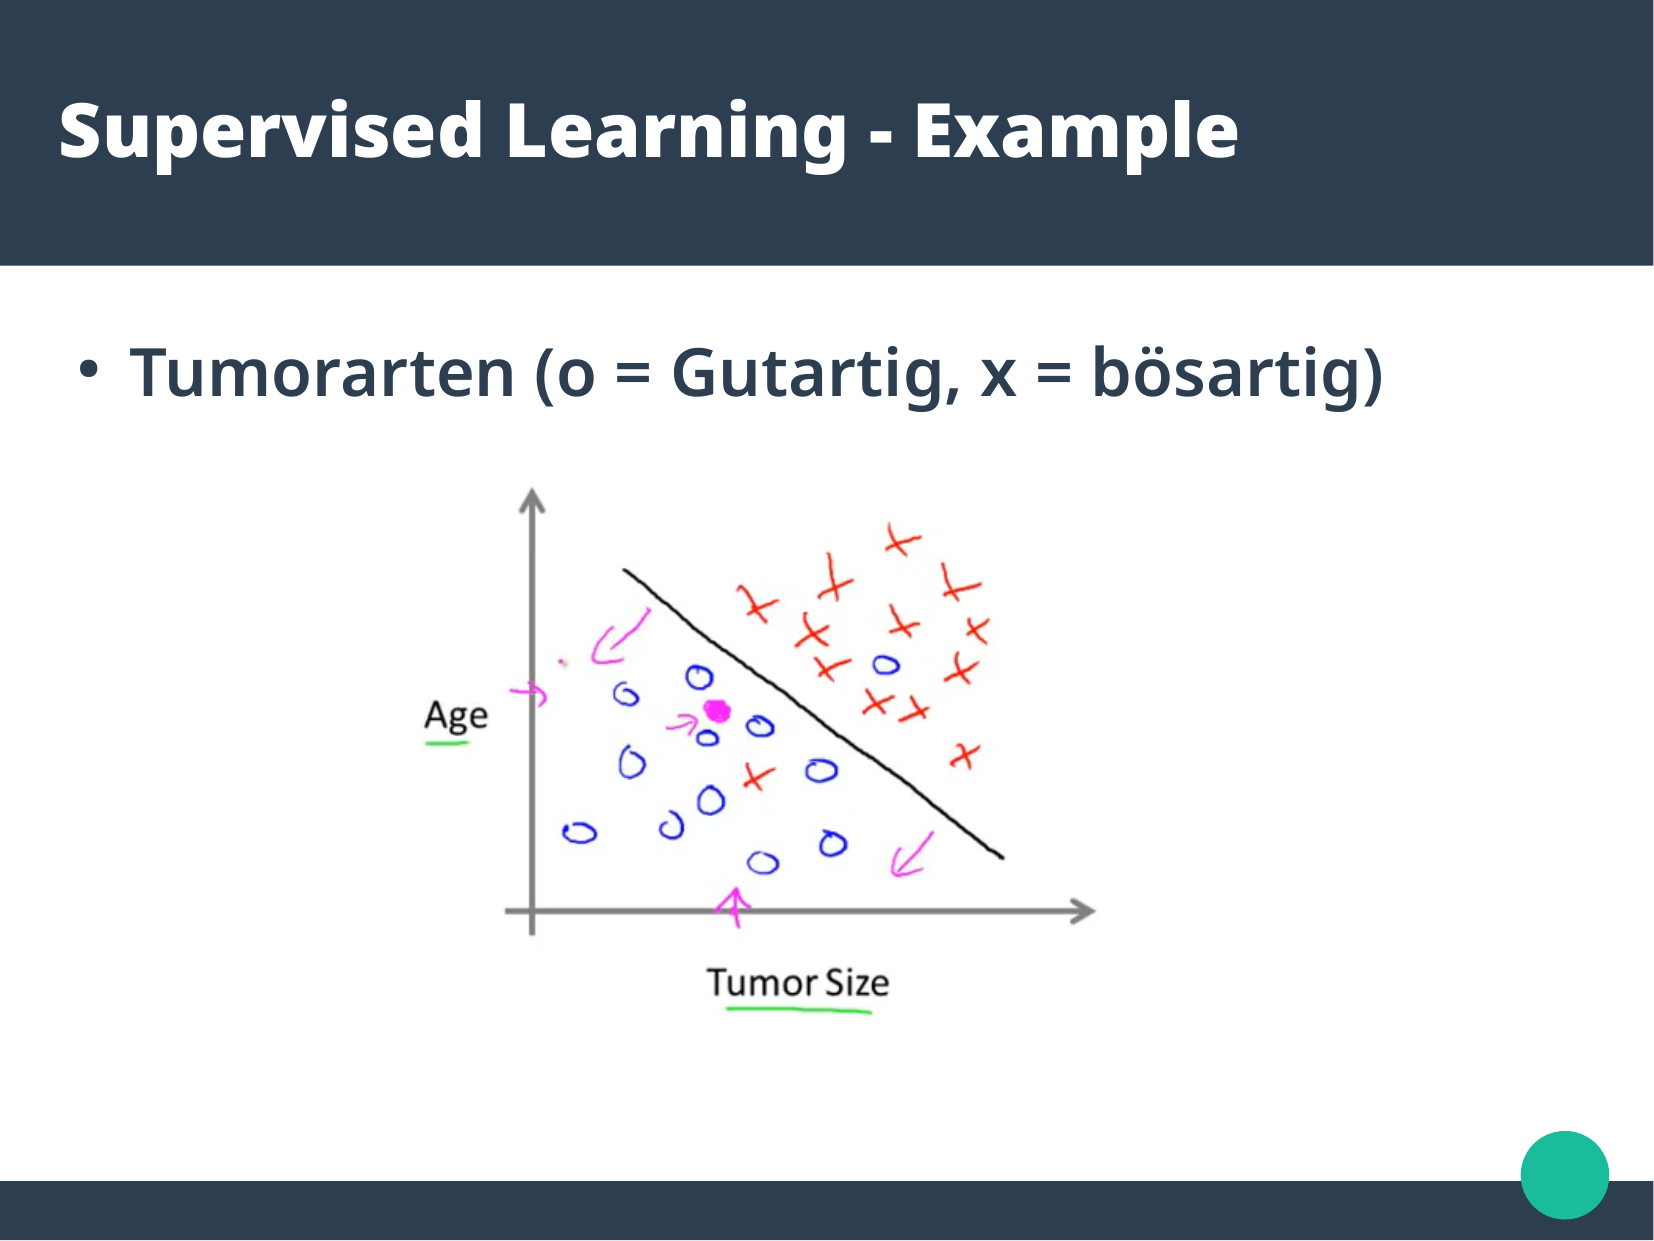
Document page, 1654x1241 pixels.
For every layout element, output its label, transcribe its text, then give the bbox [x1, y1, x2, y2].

list Tumorarten (o = Gutartig, x = bösartig) [59, 324, 1595, 1152]
picture [401, 462, 1157, 1040]
title Supervised Learning - Example [59, 49, 1595, 207]
